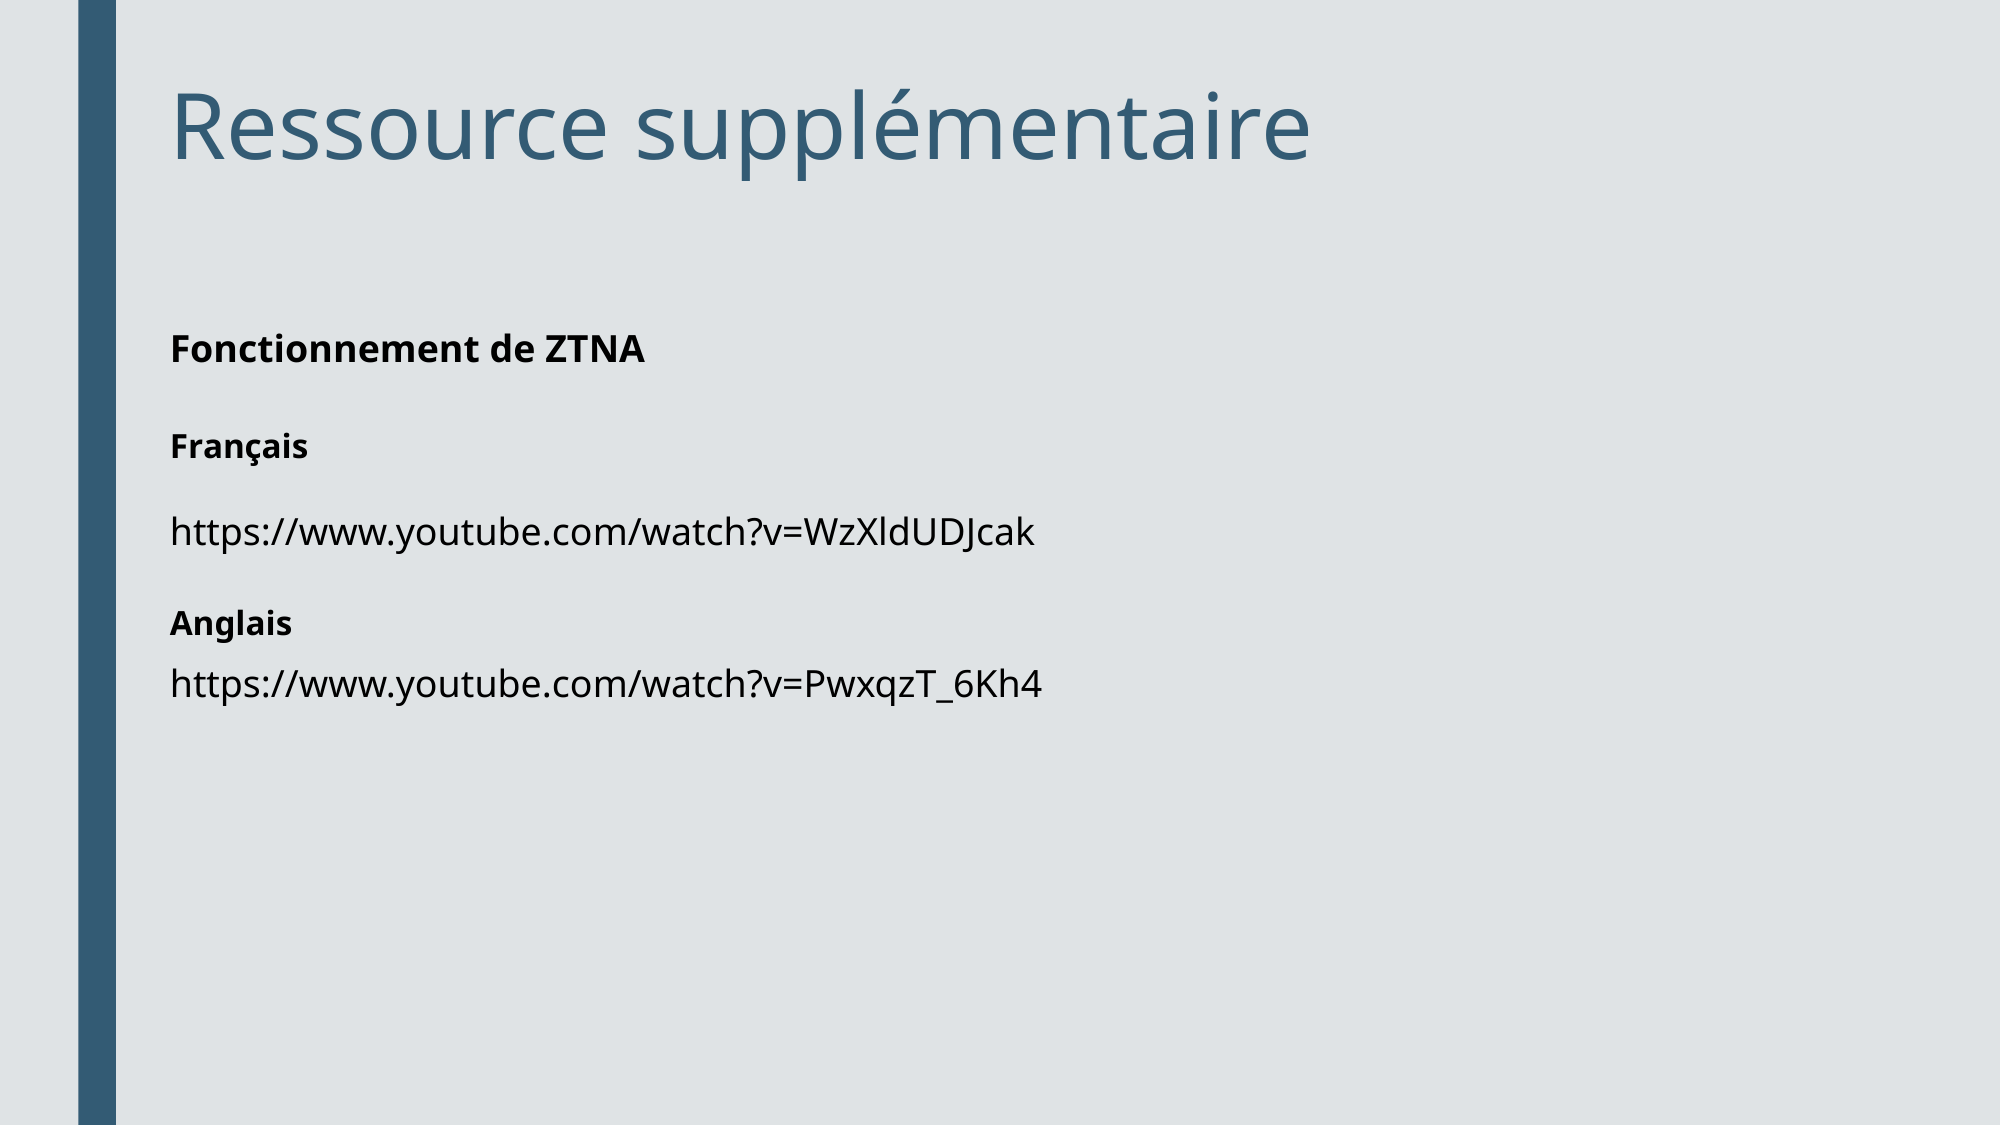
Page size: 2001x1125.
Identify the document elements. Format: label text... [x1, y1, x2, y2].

title Ressource supplémentaire [154, 73, 1730, 318]
text_box Français [154, 417, 707, 474]
text_box Anglais [154, 594, 707, 650]
text_box https://www.youtube.com/watch?v=PwxqzT_6Kh4 [154, 652, 1156, 714]
text_box Fonctionnement de ZTNA [154, 317, 707, 379]
text_box https://www.youtube.com/watch?v=WzXldUDJcak [154, 500, 1156, 562]
